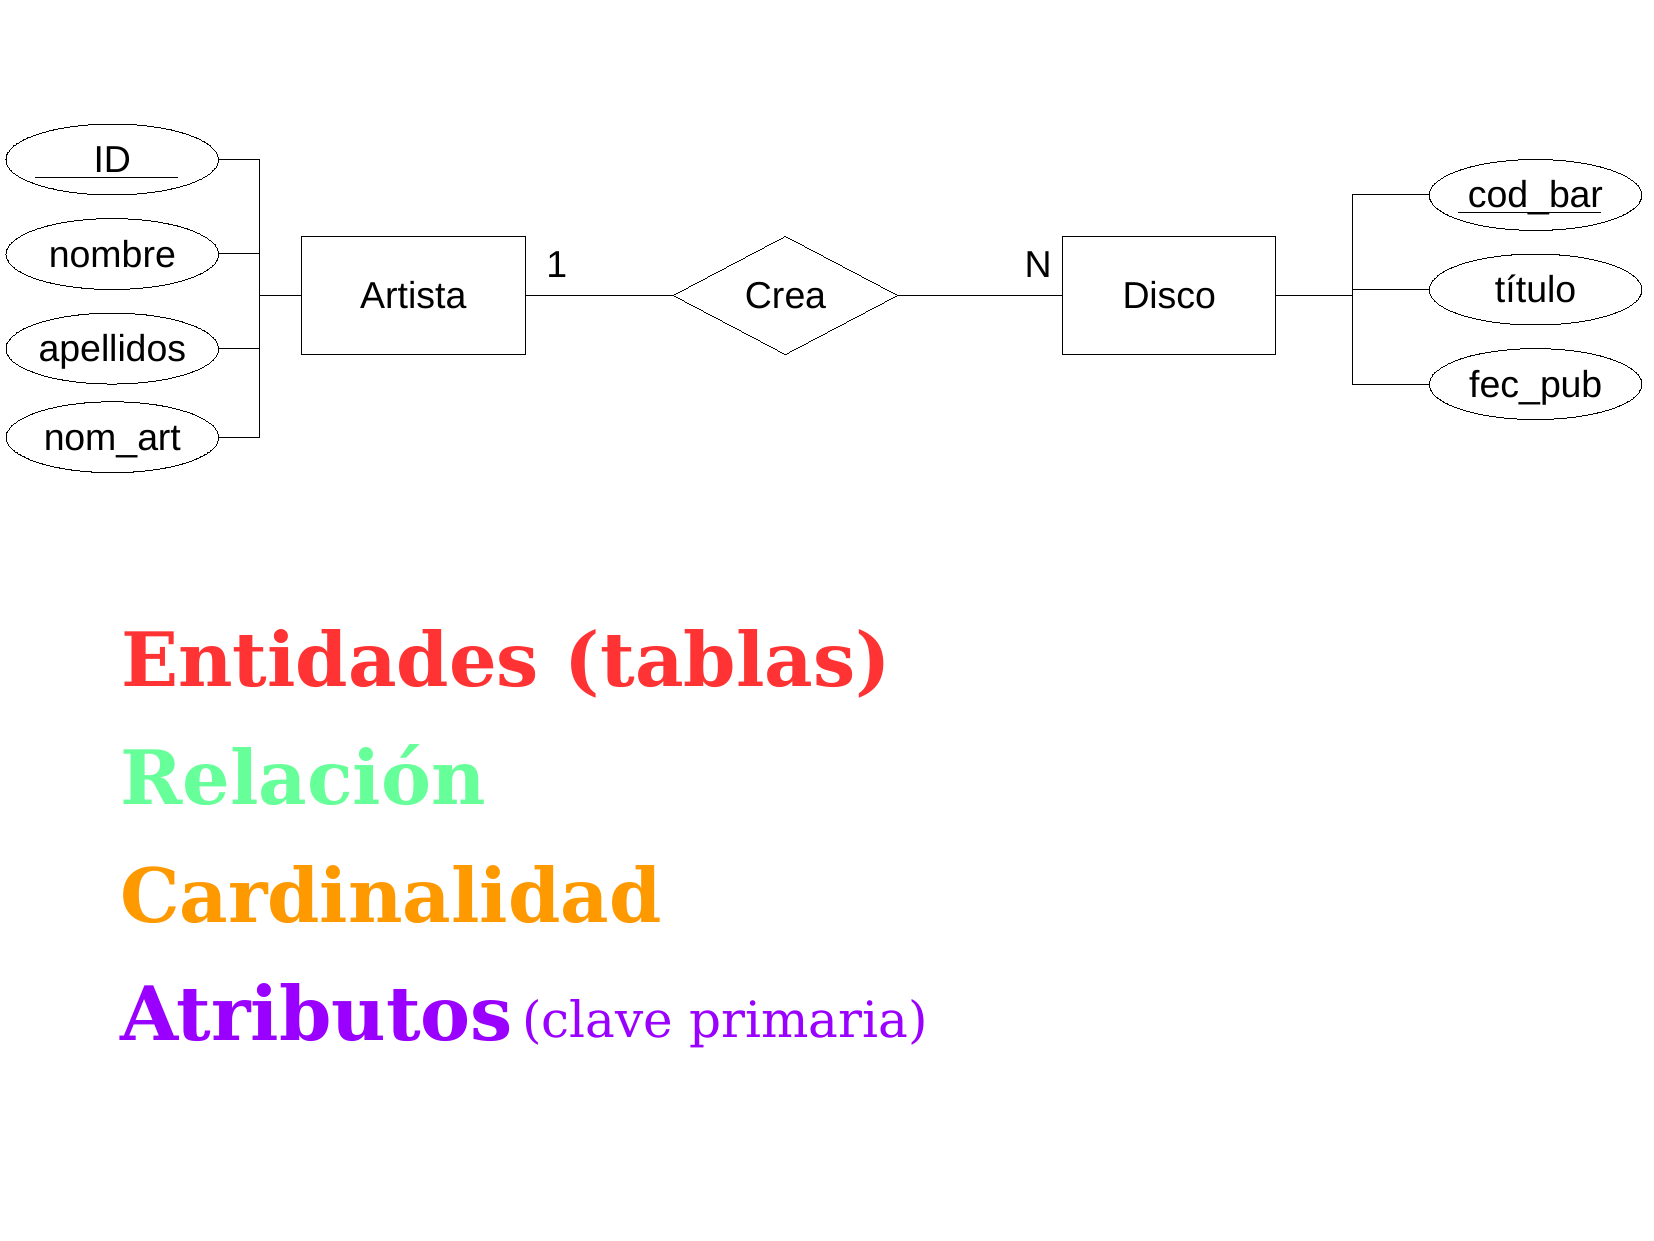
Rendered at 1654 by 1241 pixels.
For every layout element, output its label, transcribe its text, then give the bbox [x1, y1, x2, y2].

text_box (clave primaria) [507, 983, 1346, 1087]
text_box 1 [531, 236, 582, 294]
text_box Artista [301, 236, 526, 355]
text_box Disco [1062, 236, 1276, 355]
text_box nom_art [6, 401, 219, 473]
text_box título [1429, 254, 1642, 325]
text_box apellidos [6, 313, 219, 385]
text_box Crea [673, 236, 898, 355]
text_box Relación [105, 726, 501, 830]
text_box ID [5, 124, 219, 195]
text_box Atributos [105, 962, 529, 1066]
text_box N [1009, 236, 1067, 294]
text_box fec_pub [1429, 348, 1642, 420]
text_box Entidades (tablas) [106, 608, 907, 712]
text_box Cardinalidad [105, 844, 678, 948]
text_box cod_bar [1429, 159, 1642, 231]
text_box nombre [5, 218, 219, 290]
